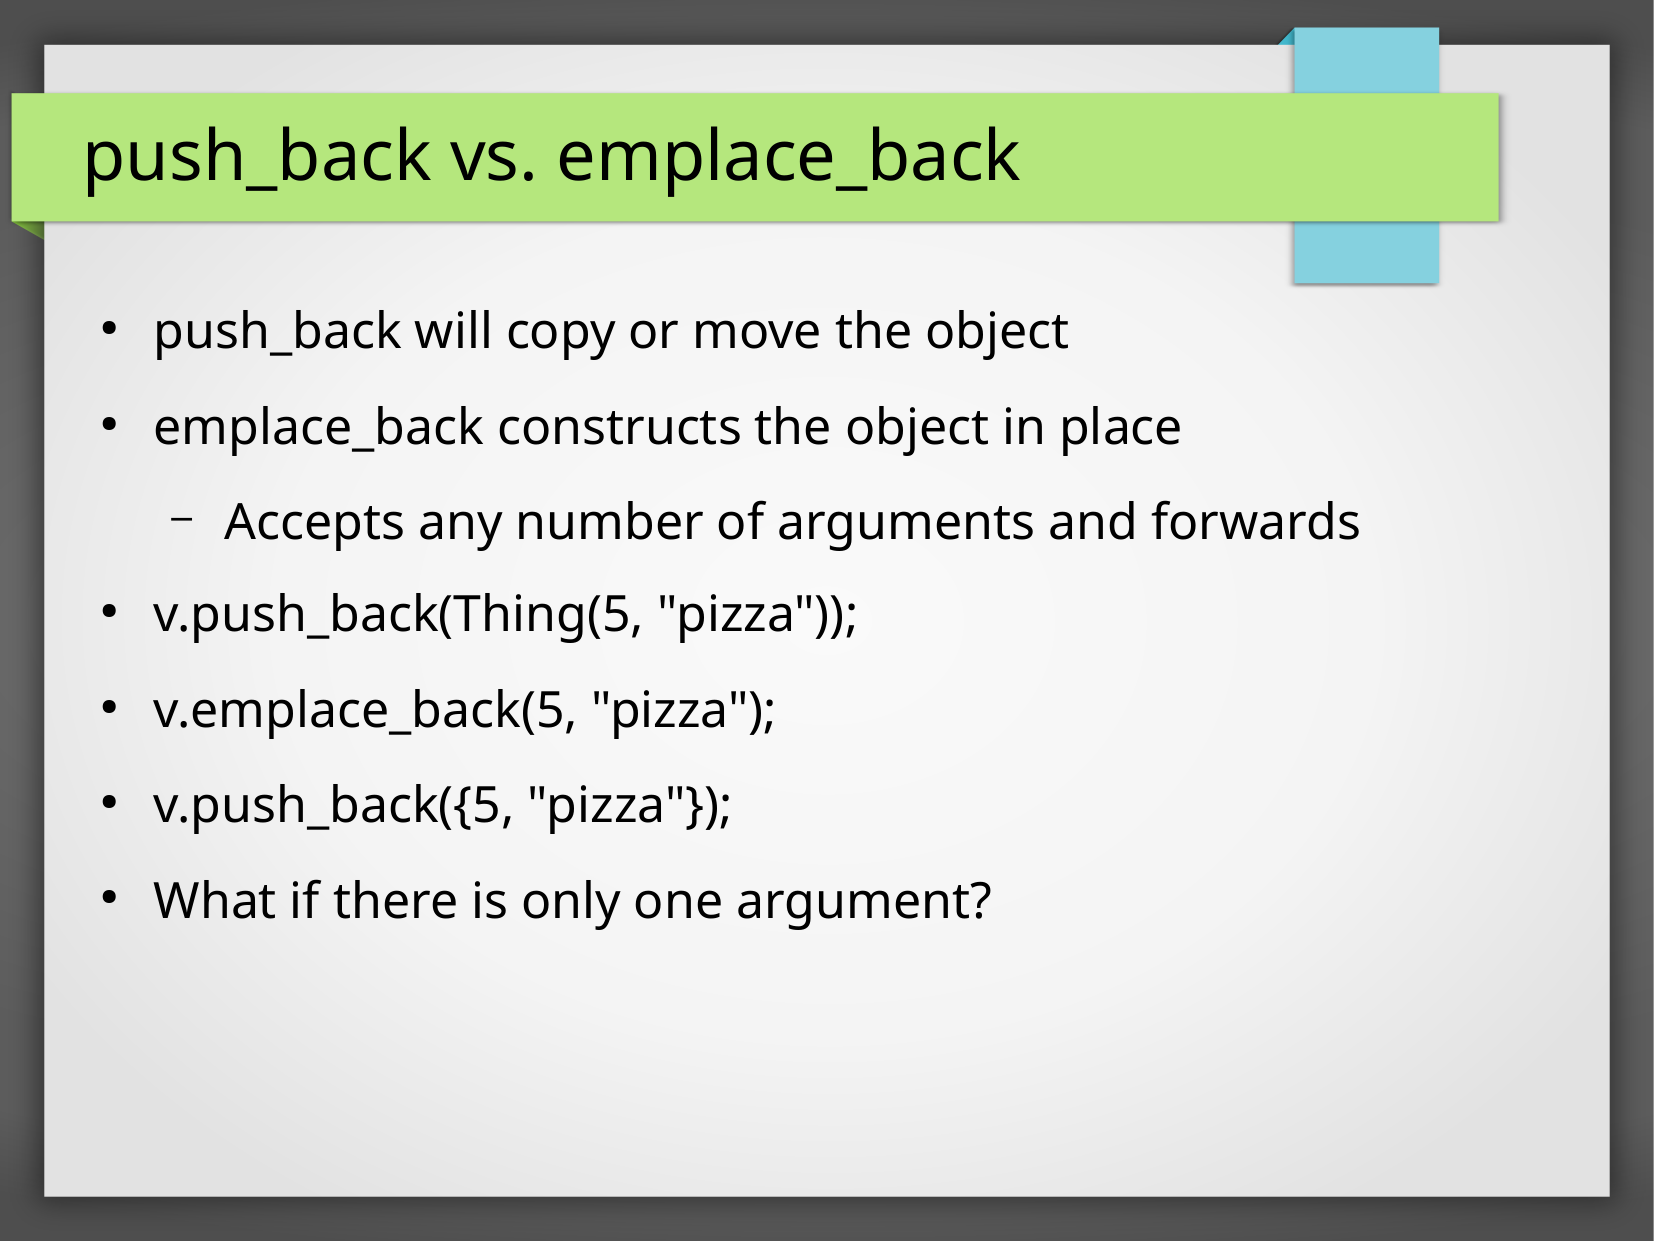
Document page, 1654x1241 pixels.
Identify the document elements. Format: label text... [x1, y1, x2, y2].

list push_back will copy or move the object emplace_back constructs the object in place Accepts any number of arguments and forwards v.push_back(Thing(5, "pizza")); v.emplace_back(5, "pizza"); v.push_back({5, "pizza"}); What if there is only one argument? [82, 295, 1571, 1015]
title push_back vs. emplace_back [82, 94, 1264, 213]
picture [0, 0, 1654, 1241]
